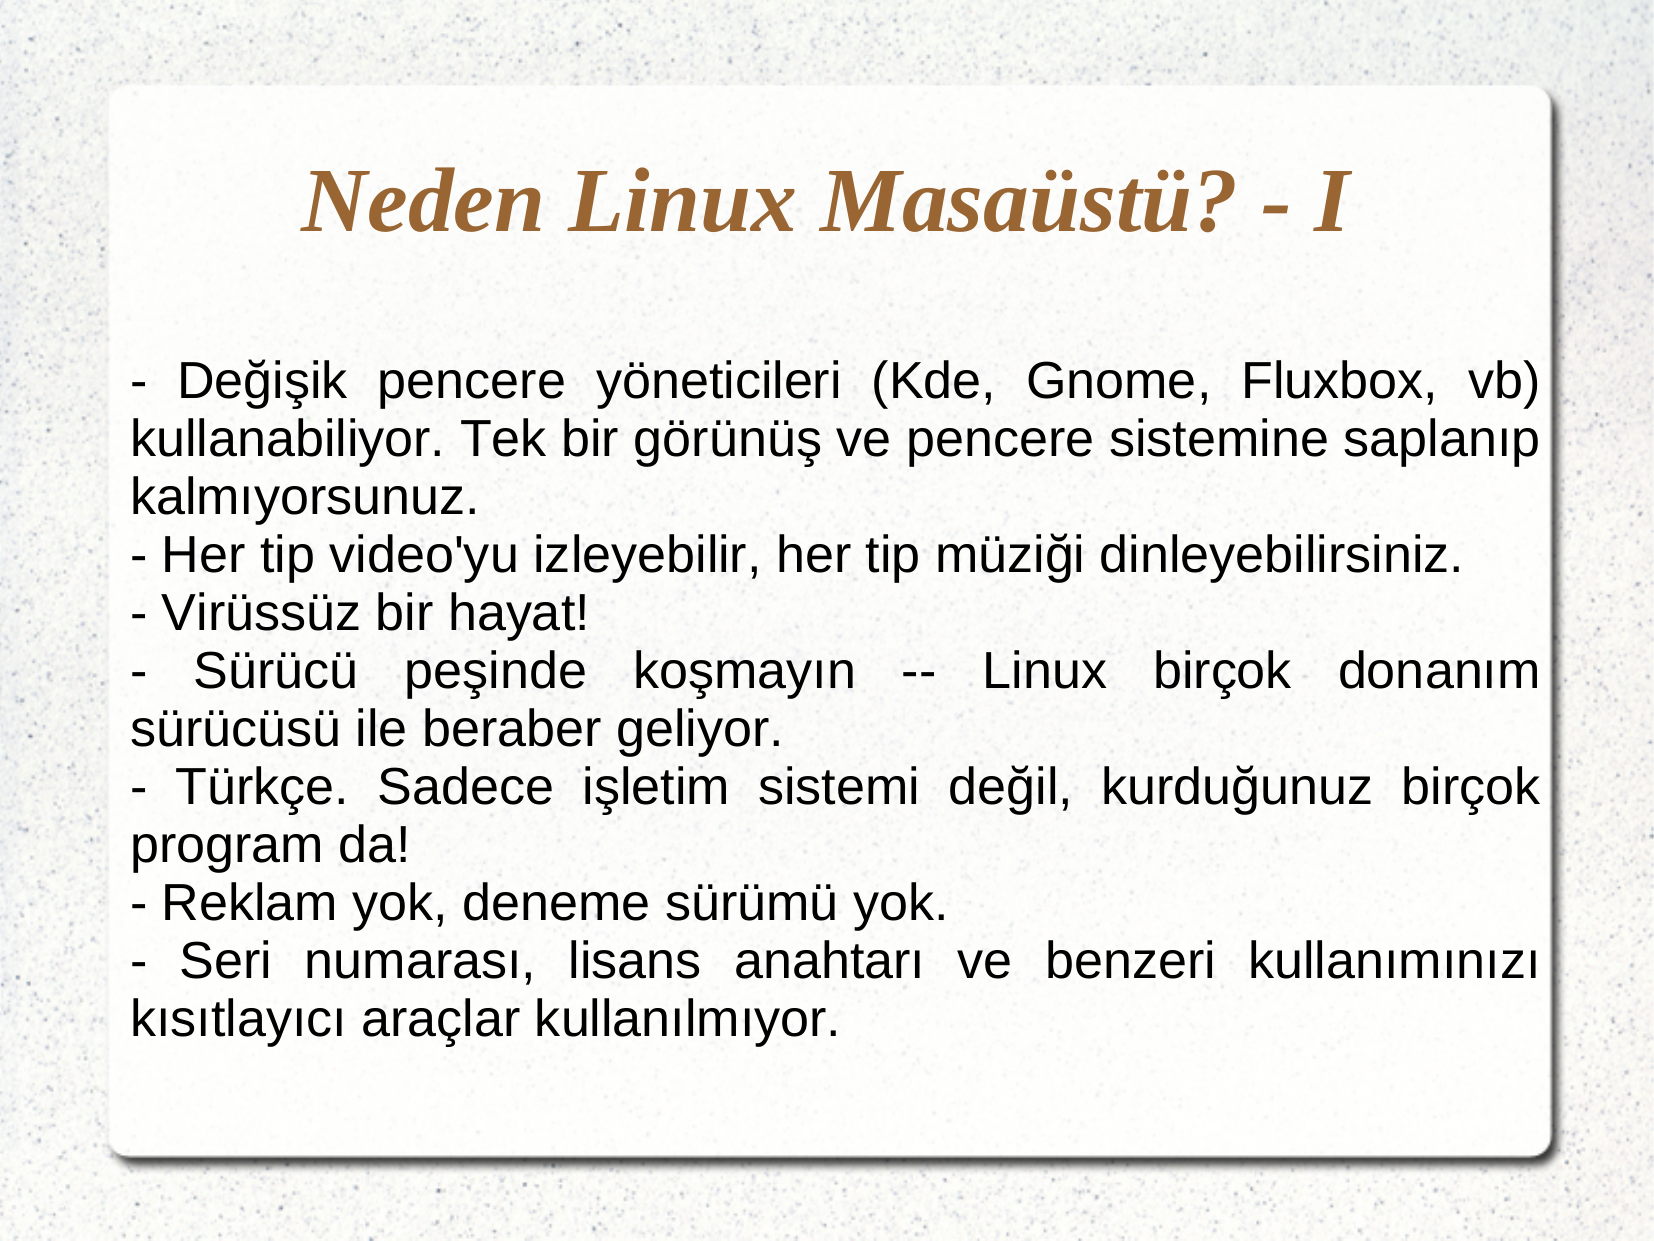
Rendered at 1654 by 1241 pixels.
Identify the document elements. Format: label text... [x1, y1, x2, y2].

subtitle - Değişik pencere yöneticileri (Kde, Gnome, Fluxbox, vb) kullanabiliyor. Tek bir görünüş ve pencere sistemine saplanıp kalmıyorsunuz. - Her tip video'yu izleyebilir, her tip müziği dinleyebilirsiniz. - Virüssüz bir hayat! - Sürücü peşinde koşmayın -- Linux birçok donanım sürücüsü ile beraber geliyor. - Türkçe. Sadece işletim sistemi değil, kurduğunuz birçok program da! - Reklam yok, deneme sürümü yok. - Seri numarası, lisans anahtarı ve benzeri kullanımınızı kısıtlayıcı araçlar kullanılmıyor. [130, 297, 1542, 1102]
title Neden Linux Masaüstü? - I [118, 96, 1536, 304]
picture [0, 0, 1654, 1241]
